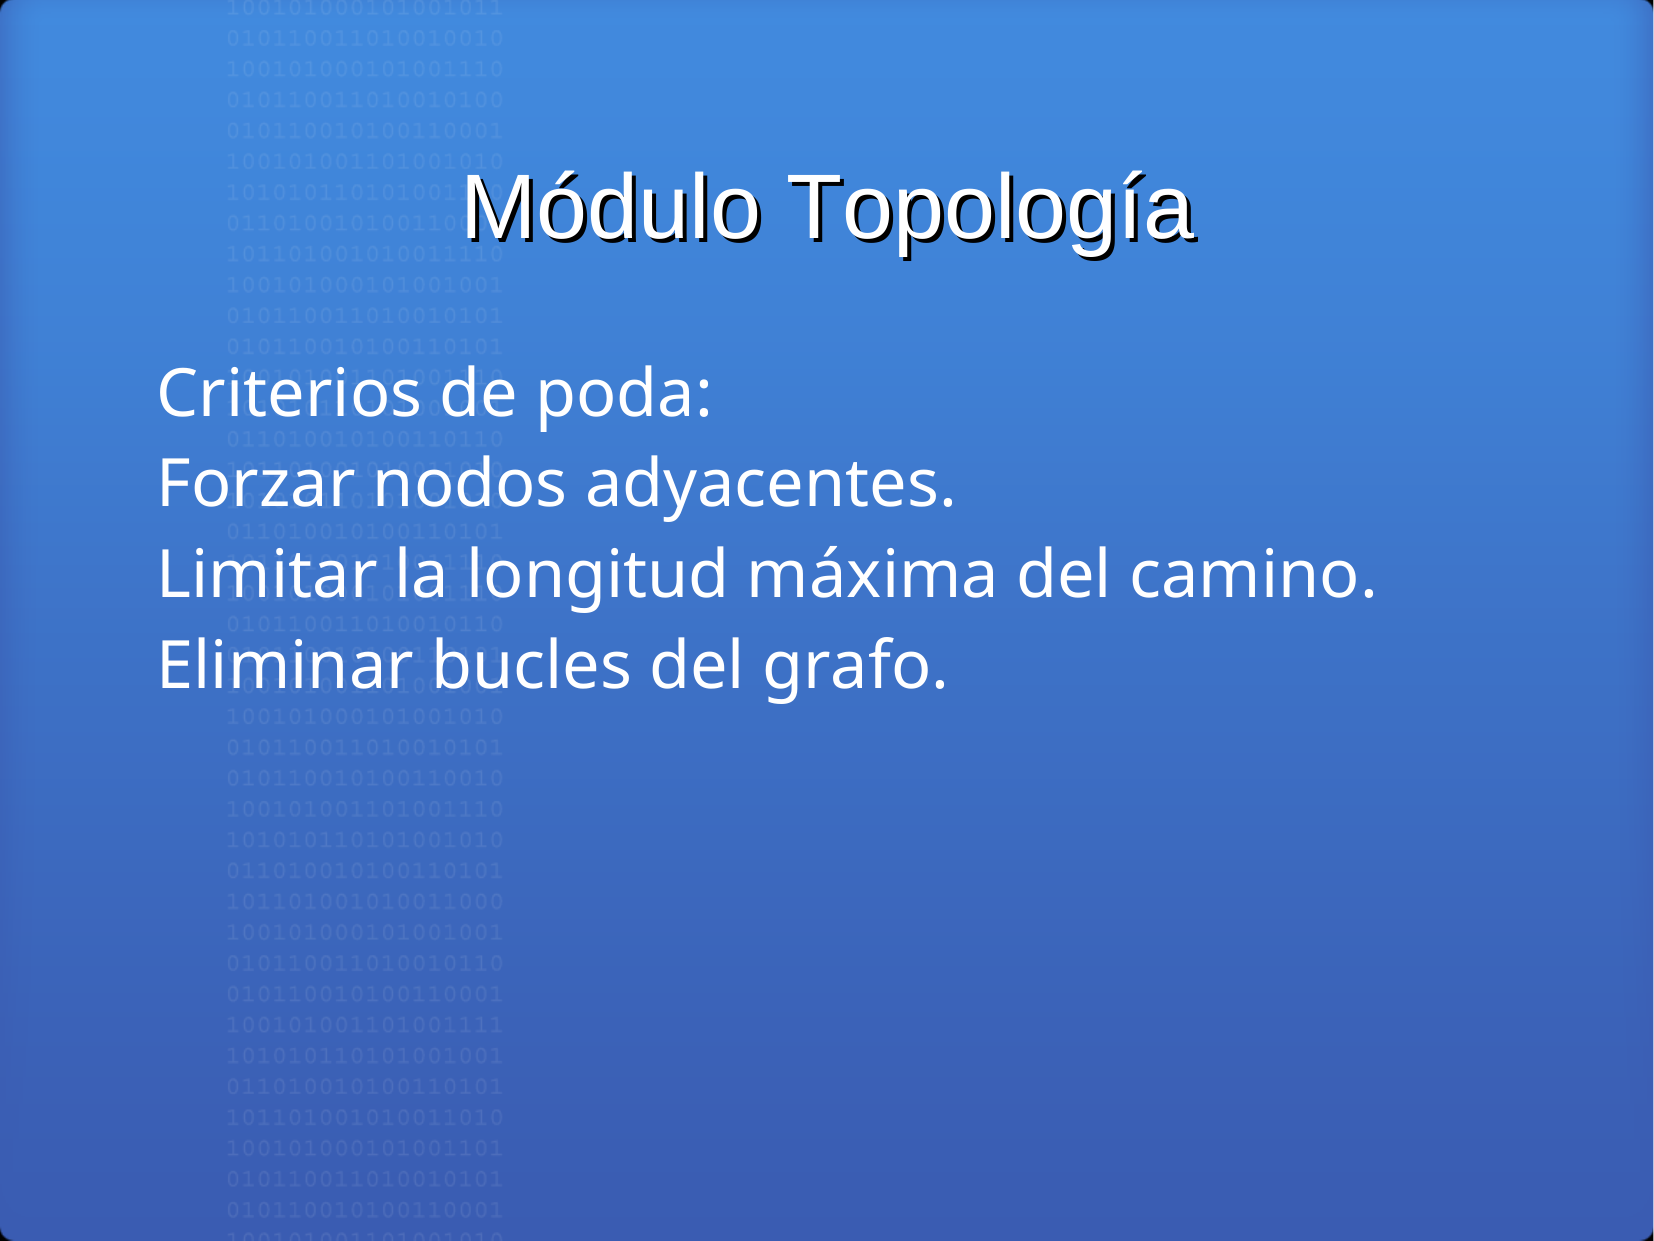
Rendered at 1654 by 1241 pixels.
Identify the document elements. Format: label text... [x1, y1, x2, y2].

title Módulo Topología [121, 110, 1534, 303]
picture [0, 0, 1654, 1241]
subtitle Criterios de poda: Forzar nodos adyacentes. Limitar la longitud máxima del camino. Eliminar bucles del grafo. [121, 352, 1534, 1119]
